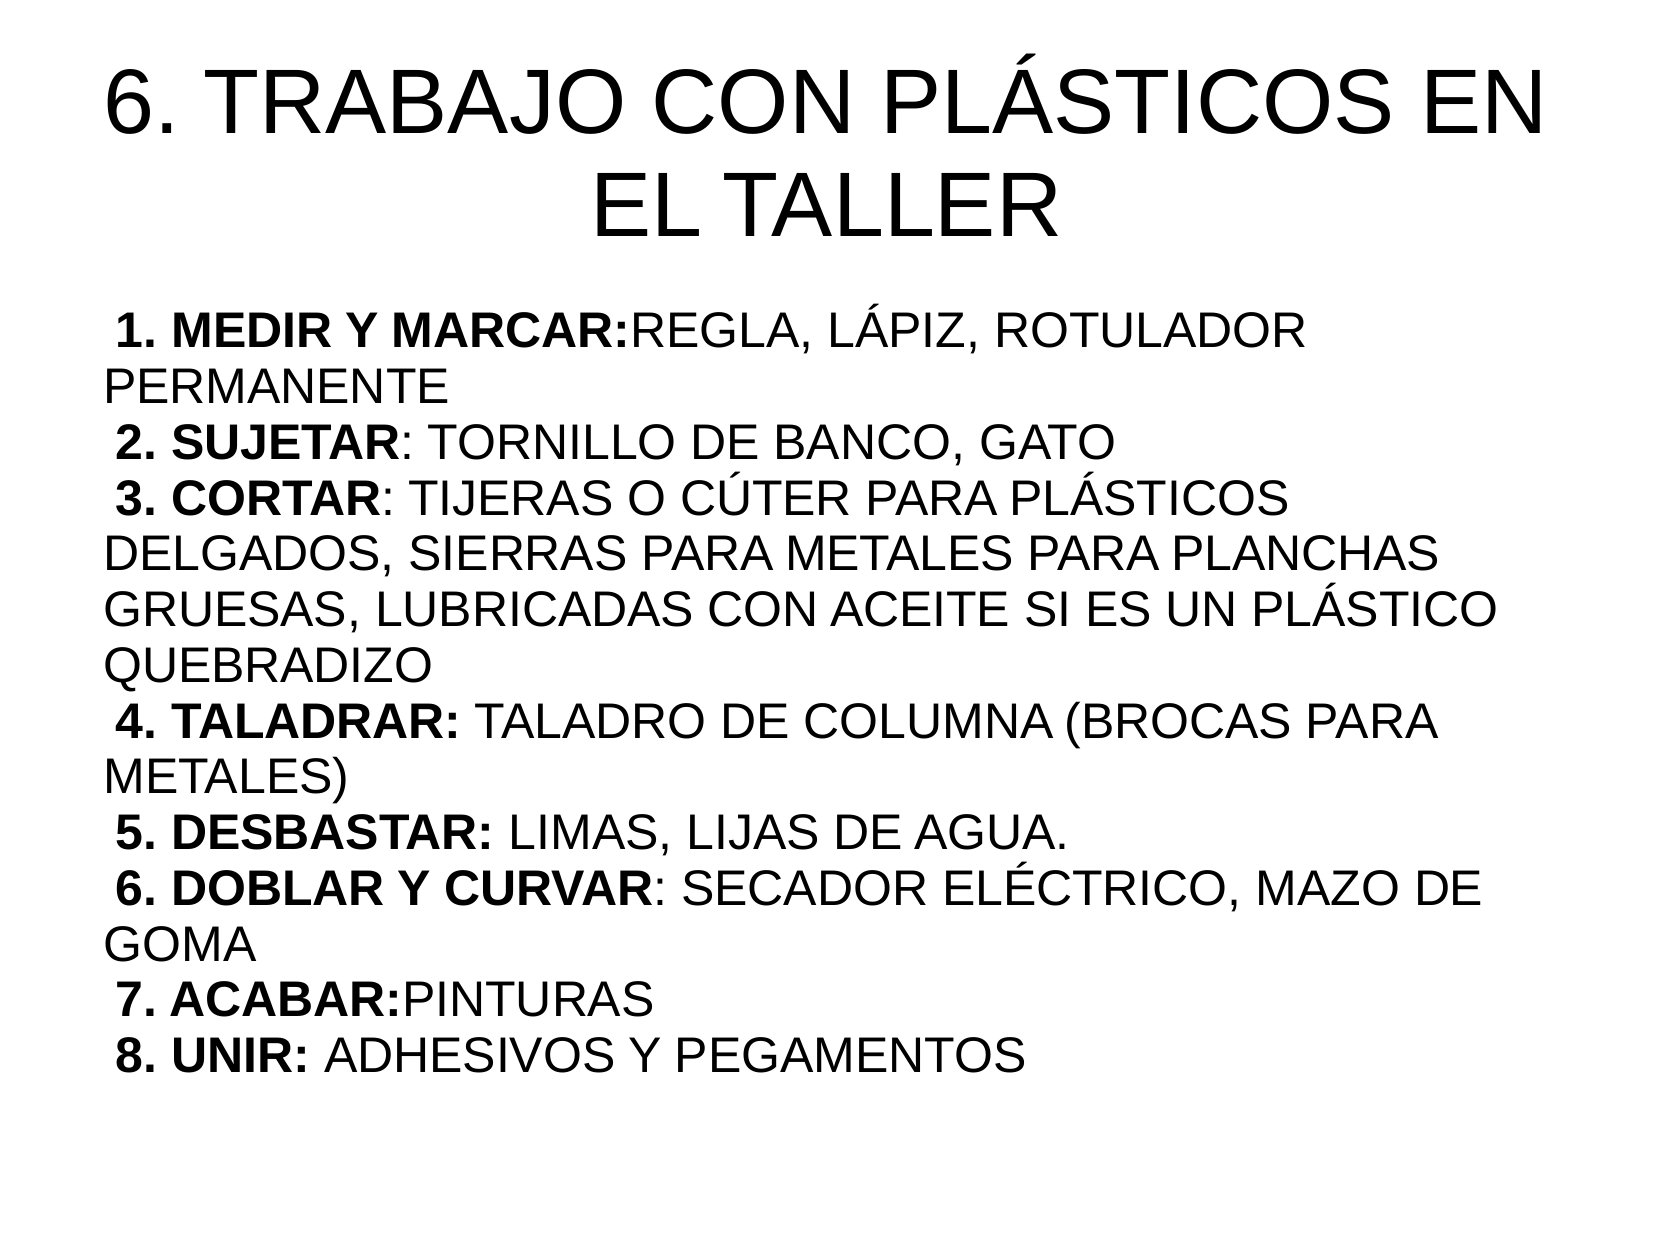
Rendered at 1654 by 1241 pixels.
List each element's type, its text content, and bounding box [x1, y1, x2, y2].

title 6. TRABAJO CON PLÁSTICOS EN EL TALLER [82, 49, 1571, 257]
text_box 1. MEDIR Y MARCAR:REGLA, LÁPIZ, ROTULADOR PERMANENTE 2. SUJETAR: TORNILLO DE BANCO, GATO 3. CORTAR: TIJERAS O CÚTER PARA PLÁSTICOS DELGADOS, SIERRAS PARA METALES PARA PLANCHAS GRUESAS, LUBRICADAS CON ACEITE SI ES UN PLÁSTICO QUEBRADIZO 4. TALADRAR: TALADRO DE COLUMNA (BROCAS PARA METALES) 5. DESBASTAR: LIMAS, LIJAS DE AGUA. 6. DOBLAR Y CURVAR: SECADOR ELÉCTRICO, MAZO DE GOMA 7. ACABAR:PINTURAS 8. UNIR: ADHESIVOS Y PEGAMENTOS [88, 295, 1565, 1203]
